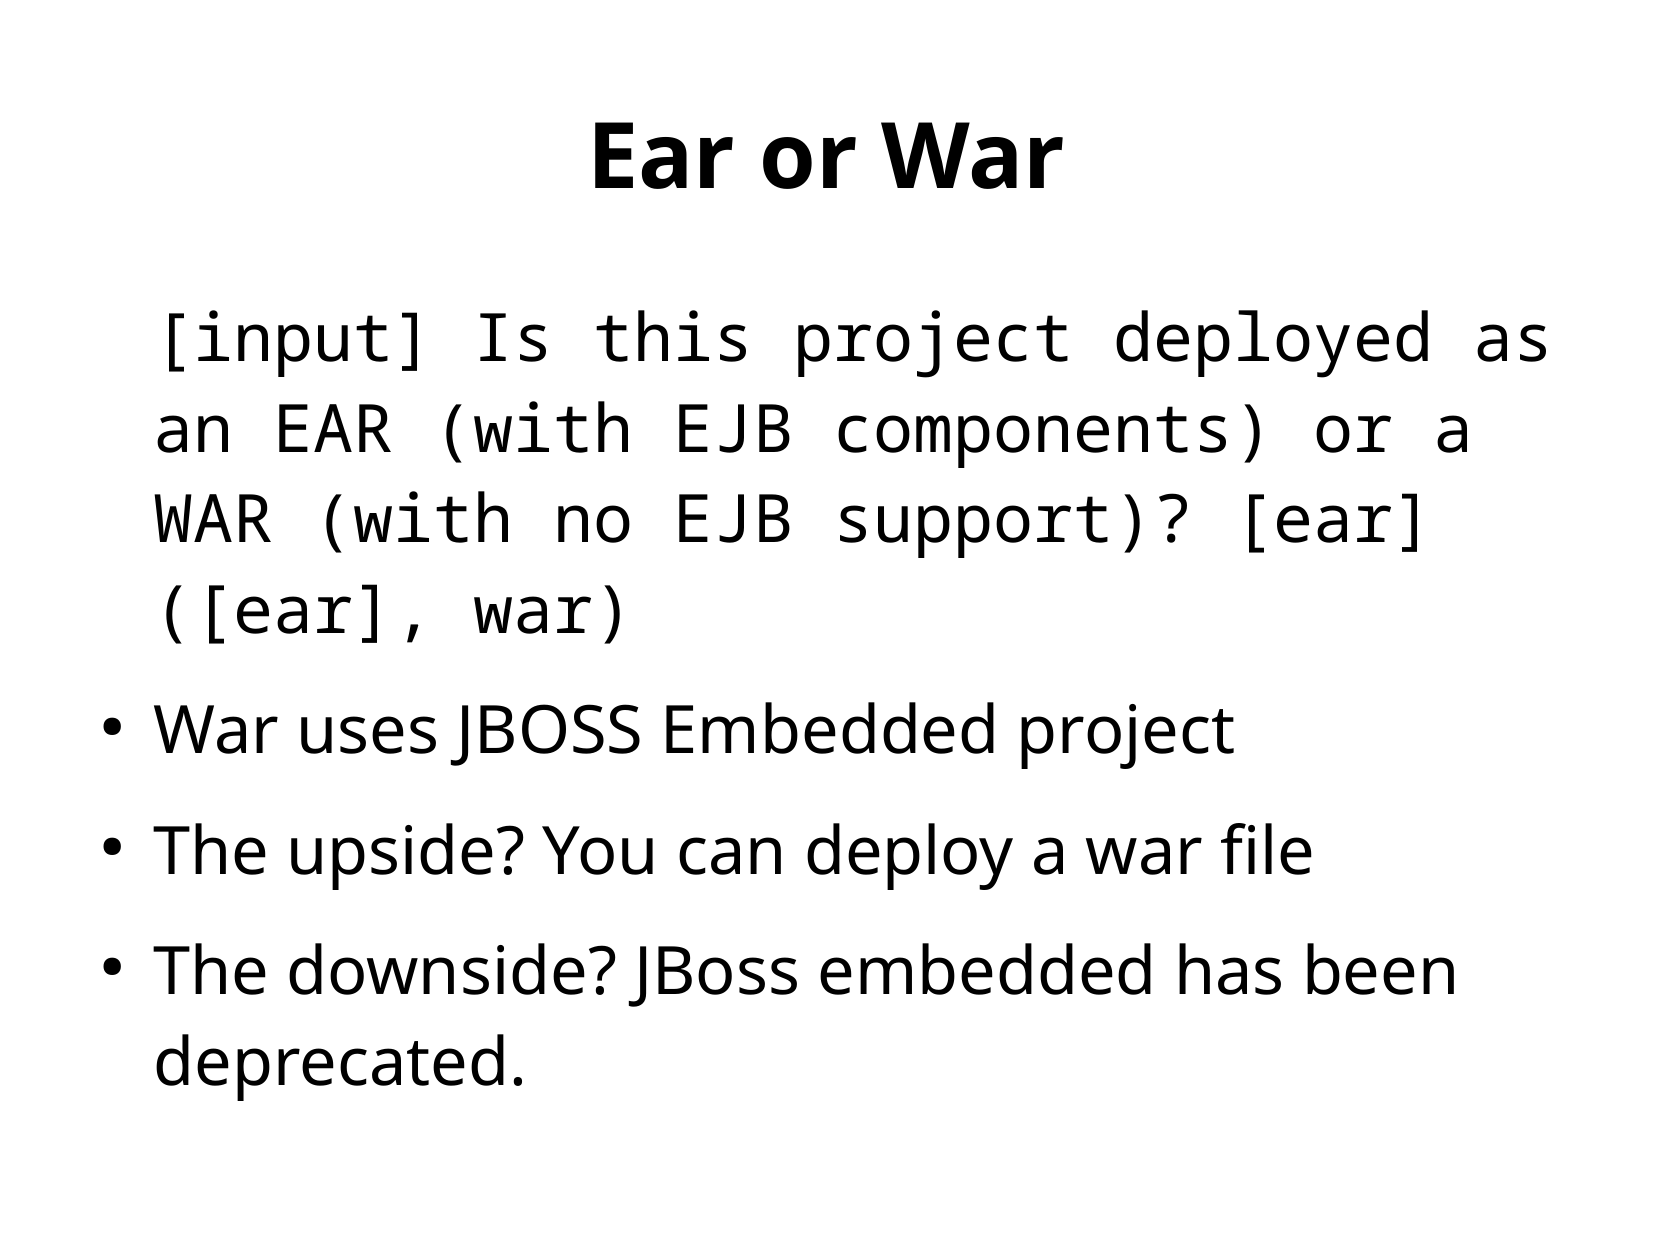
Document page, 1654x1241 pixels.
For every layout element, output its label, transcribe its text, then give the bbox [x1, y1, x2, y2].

list [input] Is this project deployed as an EAR (with EJB components) or a WAR (with no EJB support)? [ear] ([ear], war) War uses JBOSS Embedded project The upside? You can deploy a war file The downside? JBoss embedded has been deprecated. [82, 290, 1571, 1109]
title Ear or War [82, 49, 1571, 257]
